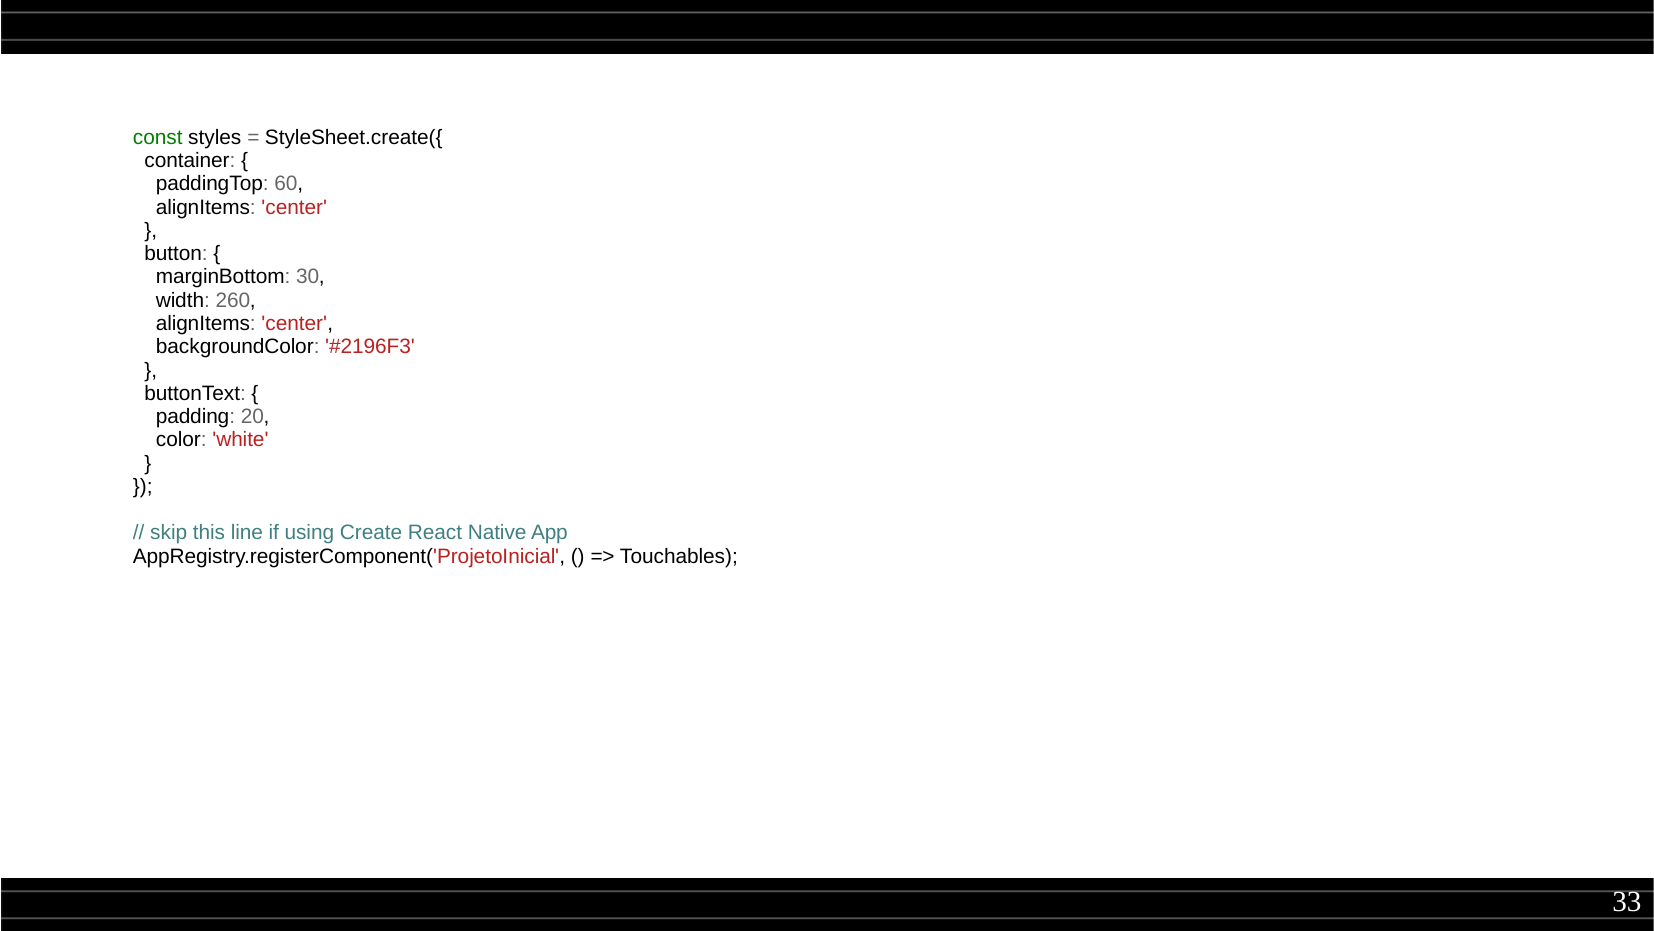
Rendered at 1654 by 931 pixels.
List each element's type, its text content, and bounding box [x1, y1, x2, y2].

picture [1, 0, 1654, 54]
text_box const styles = StyleSheet.create({ container: { paddingTop: 60, alignItems: 'center' }, button: { marginBottom: 30, width: 260, alignItems: 'center', backgroundColor: '#2196F3' }, buttonText: { padding: 20, color: 'white' } }); // skip this line if using Create React Native App AppRegistry.registerComponent('ProjetoInicial', () => Touchables); [118, 118, 1063, 599]
picture [1, 878, 1654, 931]
